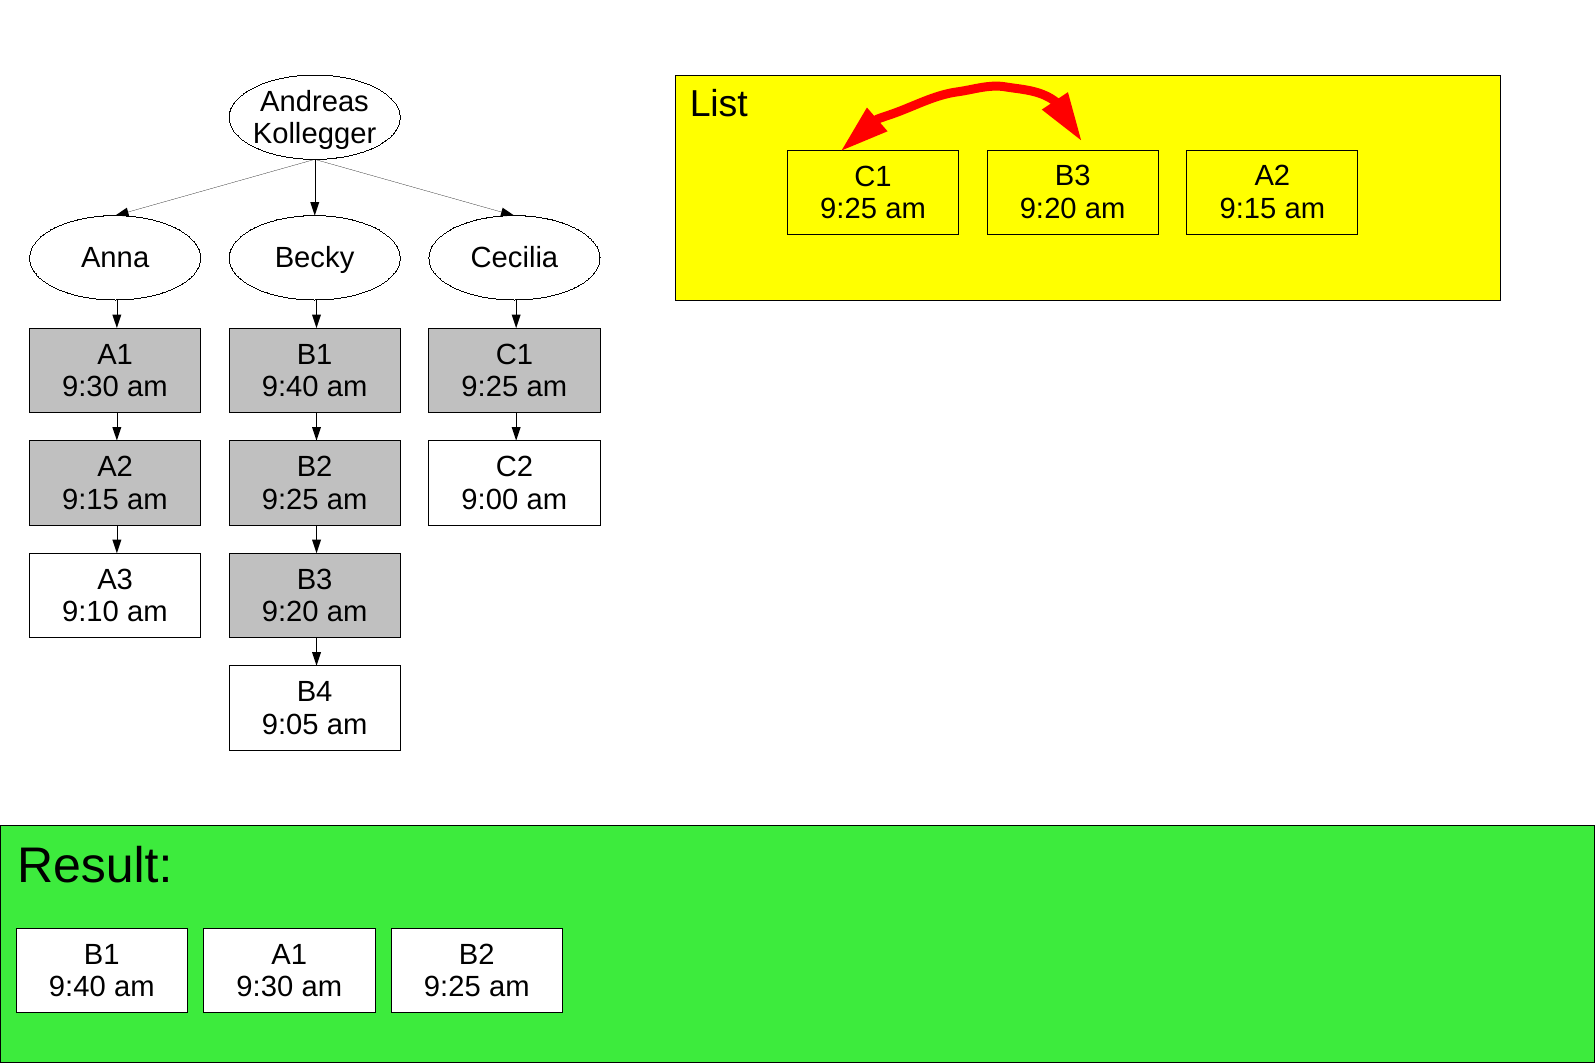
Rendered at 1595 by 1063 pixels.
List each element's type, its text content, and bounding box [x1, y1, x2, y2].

text_box Becky [229, 215, 401, 301]
text_box [0, 825, 1595, 1063]
text_box A1 9:30 am [29, 328, 201, 413]
text_box C1 9:25 am [428, 328, 601, 413]
text_box A1 9:30 am [203, 928, 376, 1013]
text_box A2 9:15 am [1186, 150, 1358, 235]
text_box B2 9:25 am [229, 440, 401, 526]
text_box C2 9:00 am [428, 440, 601, 526]
text_box Anna [29, 215, 201, 301]
text_box C1 9:25 am [787, 150, 959, 235]
text_box List [675, 75, 763, 132]
text_box B3 9:20 am [987, 150, 1159, 235]
text_box B2 9:25 am [391, 928, 563, 1013]
text_box Andreas Kollegger [229, 75, 401, 160]
text_box B1 9:40 am [229, 328, 401, 413]
text_box A2 9:15 am [29, 440, 201, 526]
text_box B1 9:40 am [16, 928, 188, 1013]
text_box Cecilia [428, 215, 601, 301]
text_box B4 9:05 am [229, 665, 401, 751]
text_box [675, 75, 1501, 301]
text_box Result: [2, 829, 188, 901]
text_box A3 9:10 am [29, 553, 201, 638]
text_box B3 9:20 am [229, 553, 401, 638]
